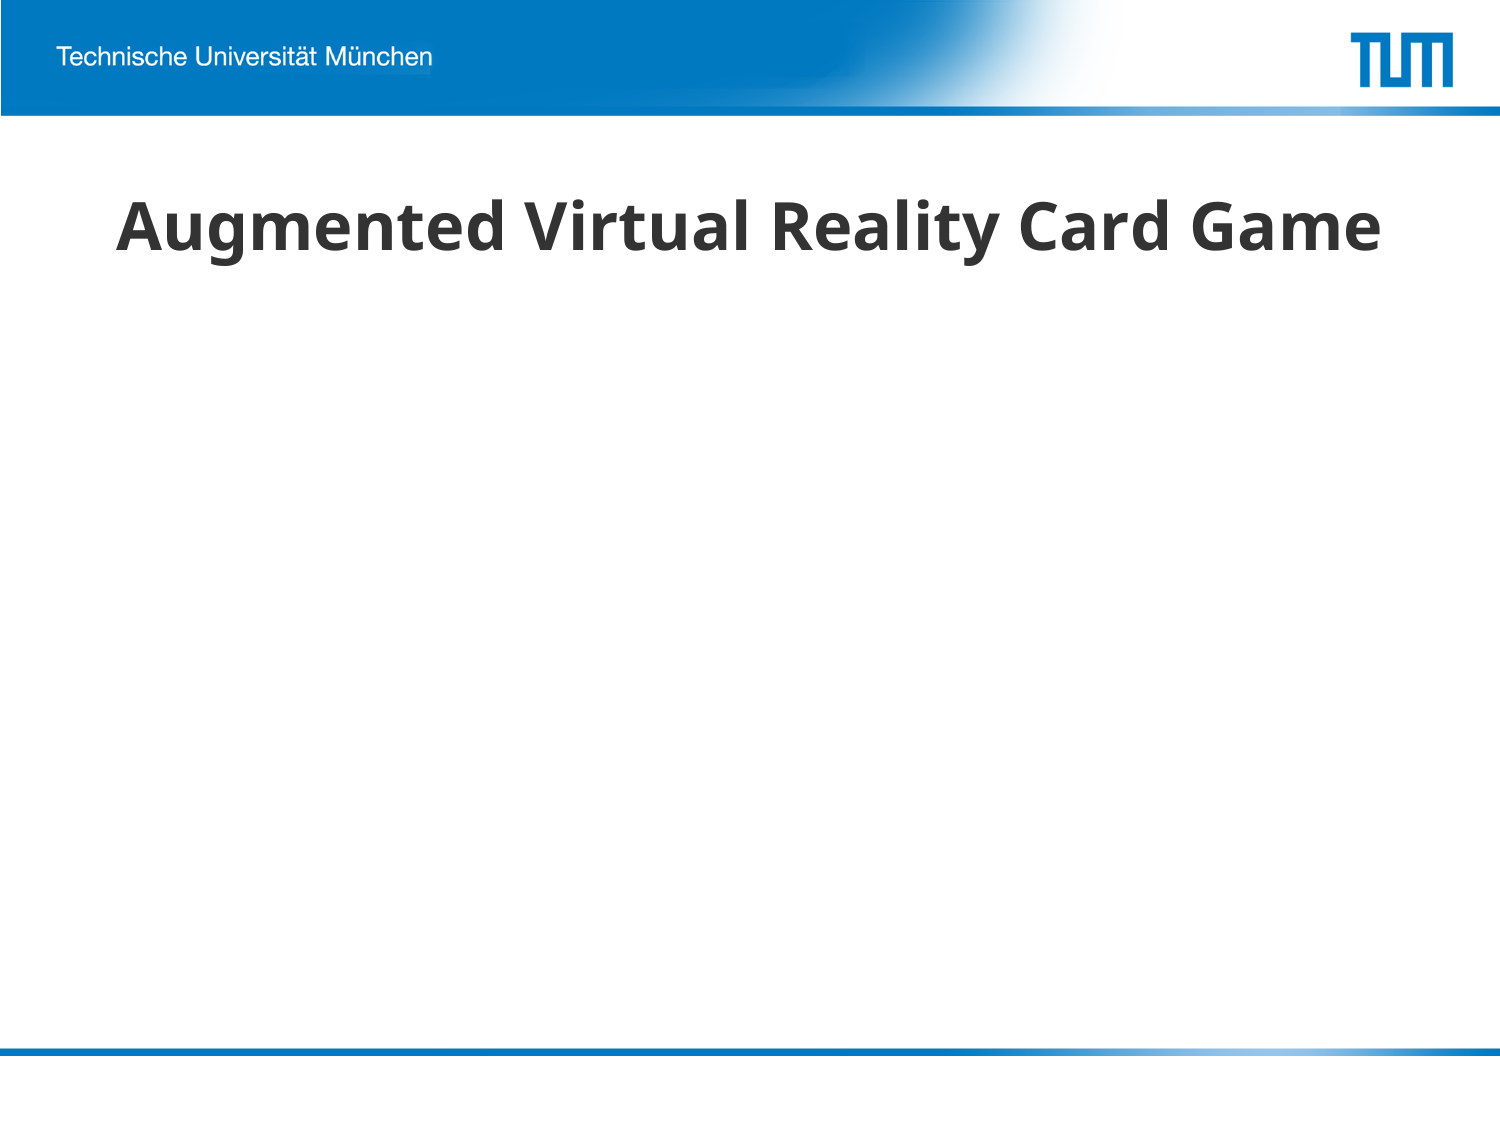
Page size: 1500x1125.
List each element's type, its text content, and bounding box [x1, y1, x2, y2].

text_box Augmented Virtual Reality Card Game [53, 125, 1447, 324]
picture [0, 0, 1500, 1125]
